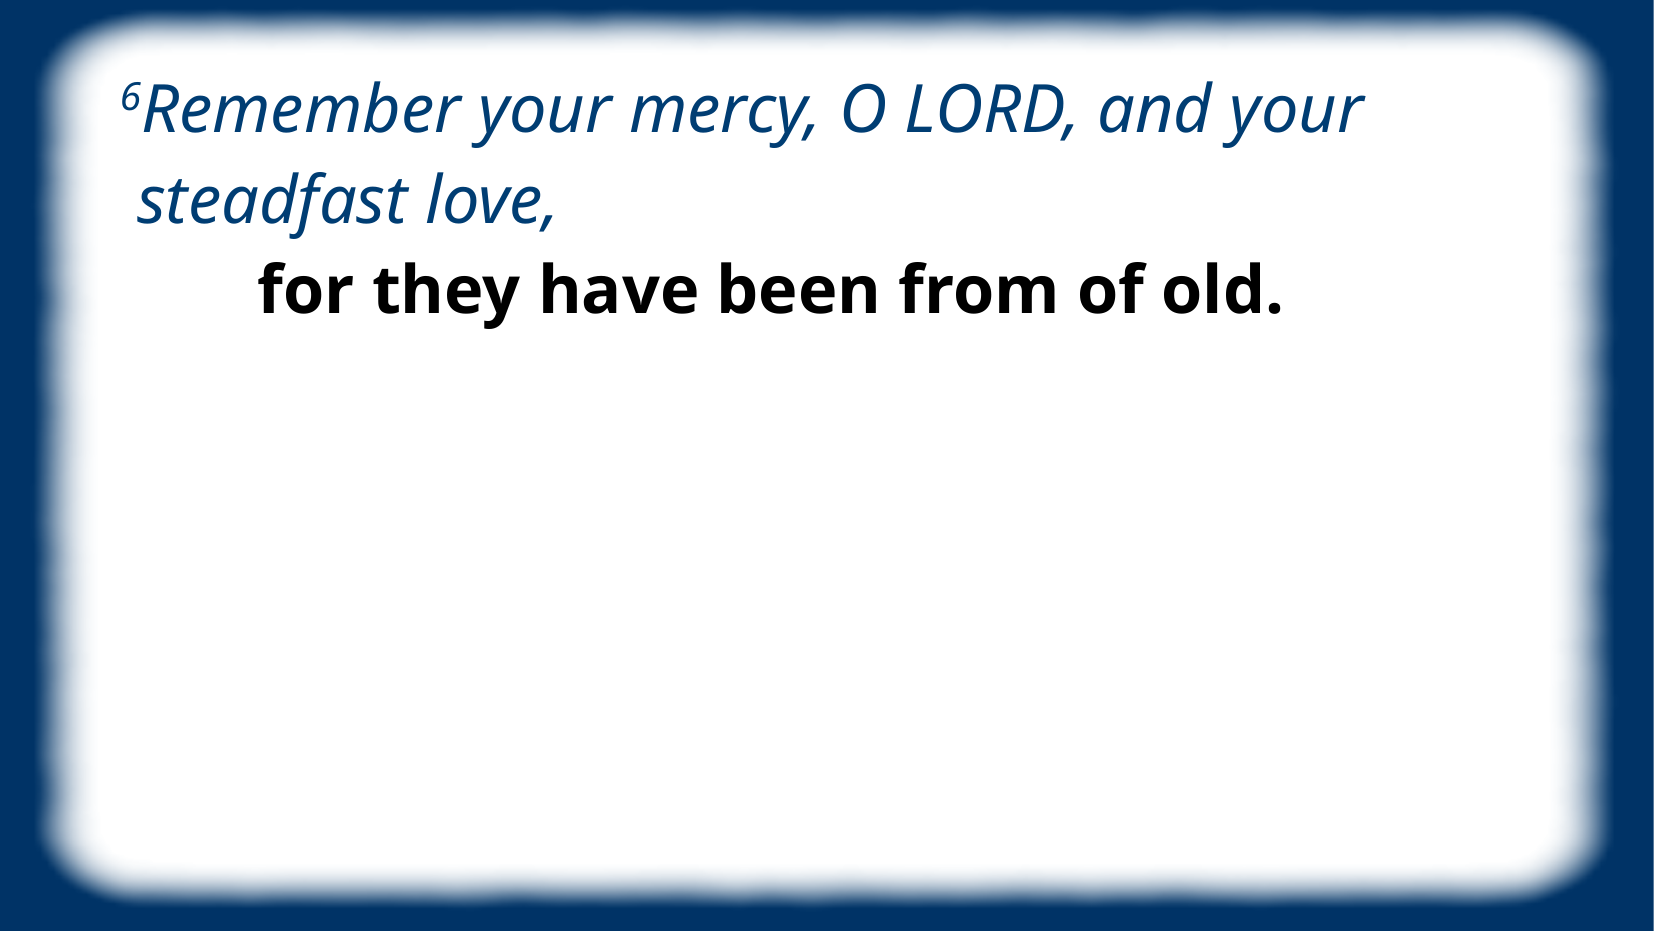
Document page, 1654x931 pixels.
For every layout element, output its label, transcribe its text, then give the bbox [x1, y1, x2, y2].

text_box 6Remember your mercy, O LORD, and your steadfast love, for they have been from of old. [105, 53, 1561, 346]
picture [0, 0, 1654, 931]
